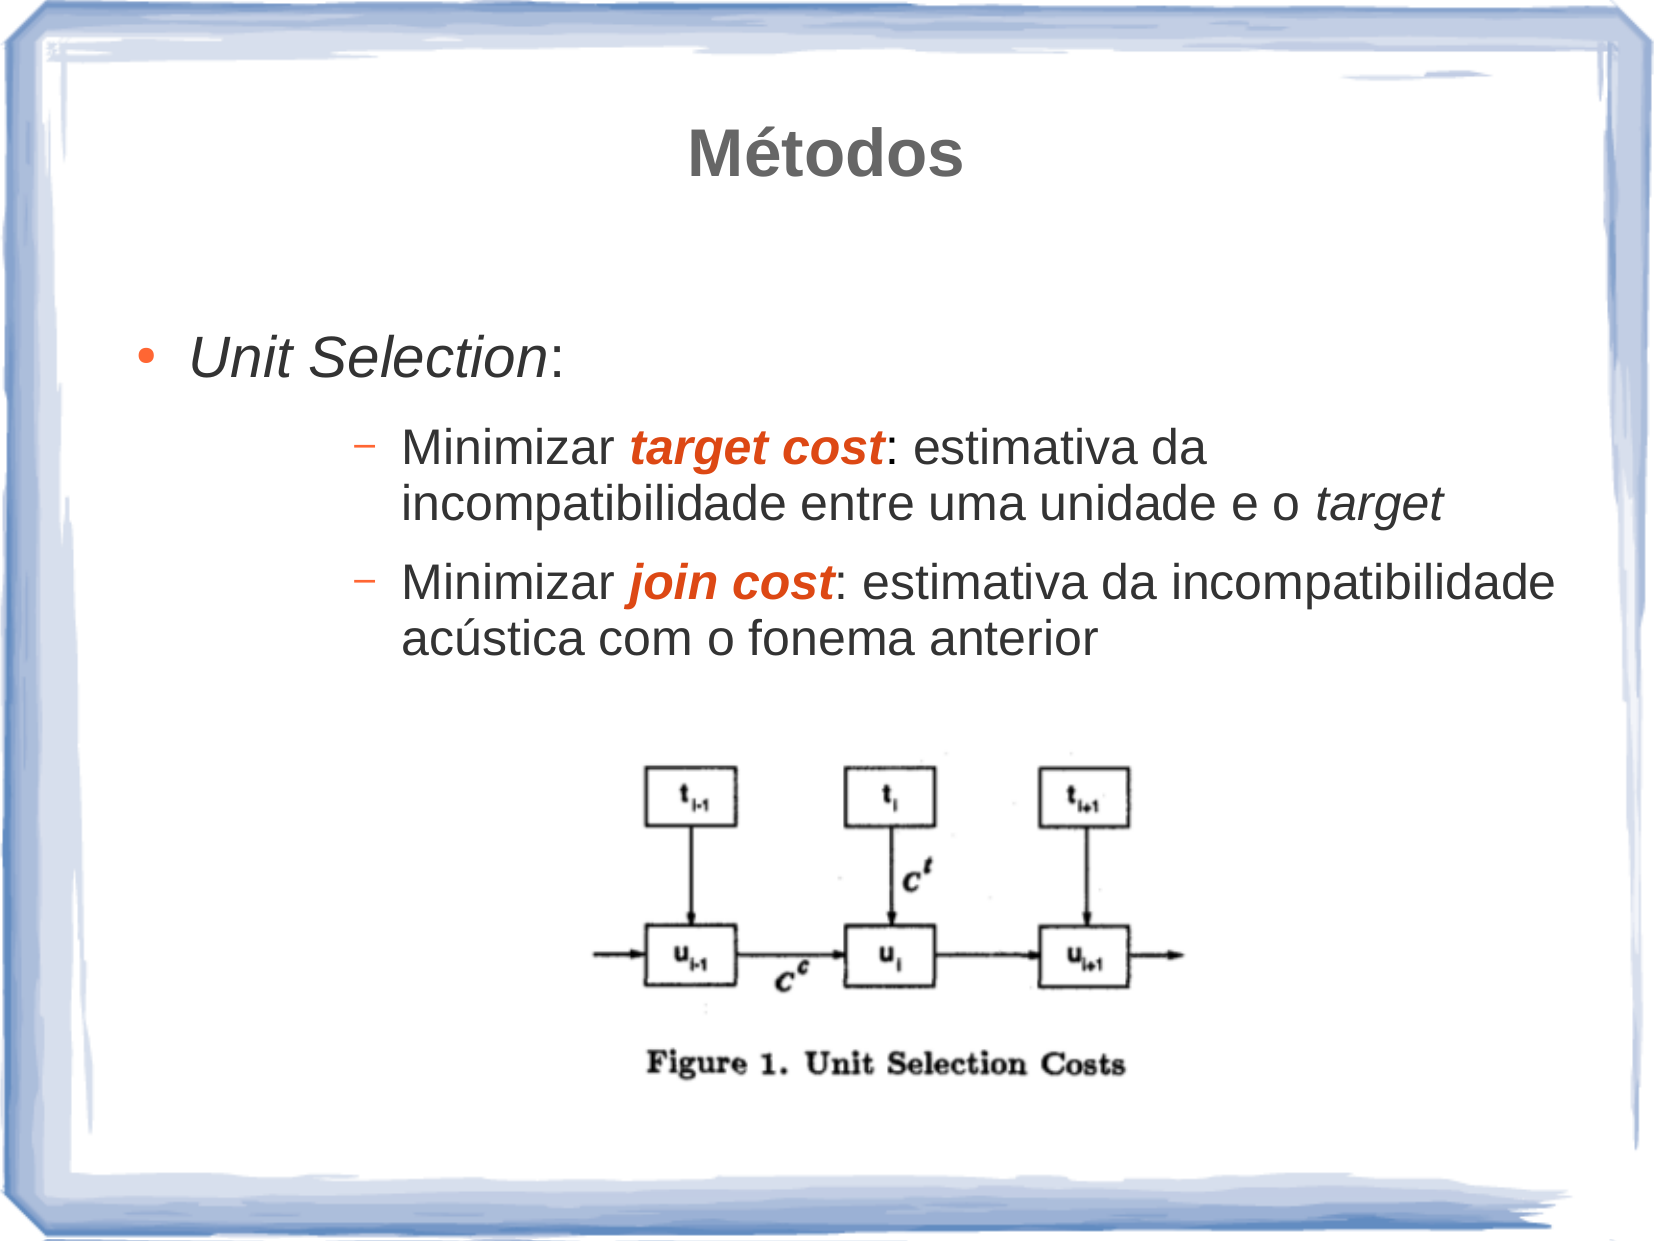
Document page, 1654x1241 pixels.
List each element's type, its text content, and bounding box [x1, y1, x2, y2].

list Unit Selection: Minimizar target cost: estimativa da incompatibilidade entre uma unidade e o target Minimizar join cost: estimativa da incompatibilidade acústica com o fonema anterior [118, 324, 1571, 1045]
picture [0, 0, 1654, 1241]
title Métodos [82, 49, 1571, 257]
